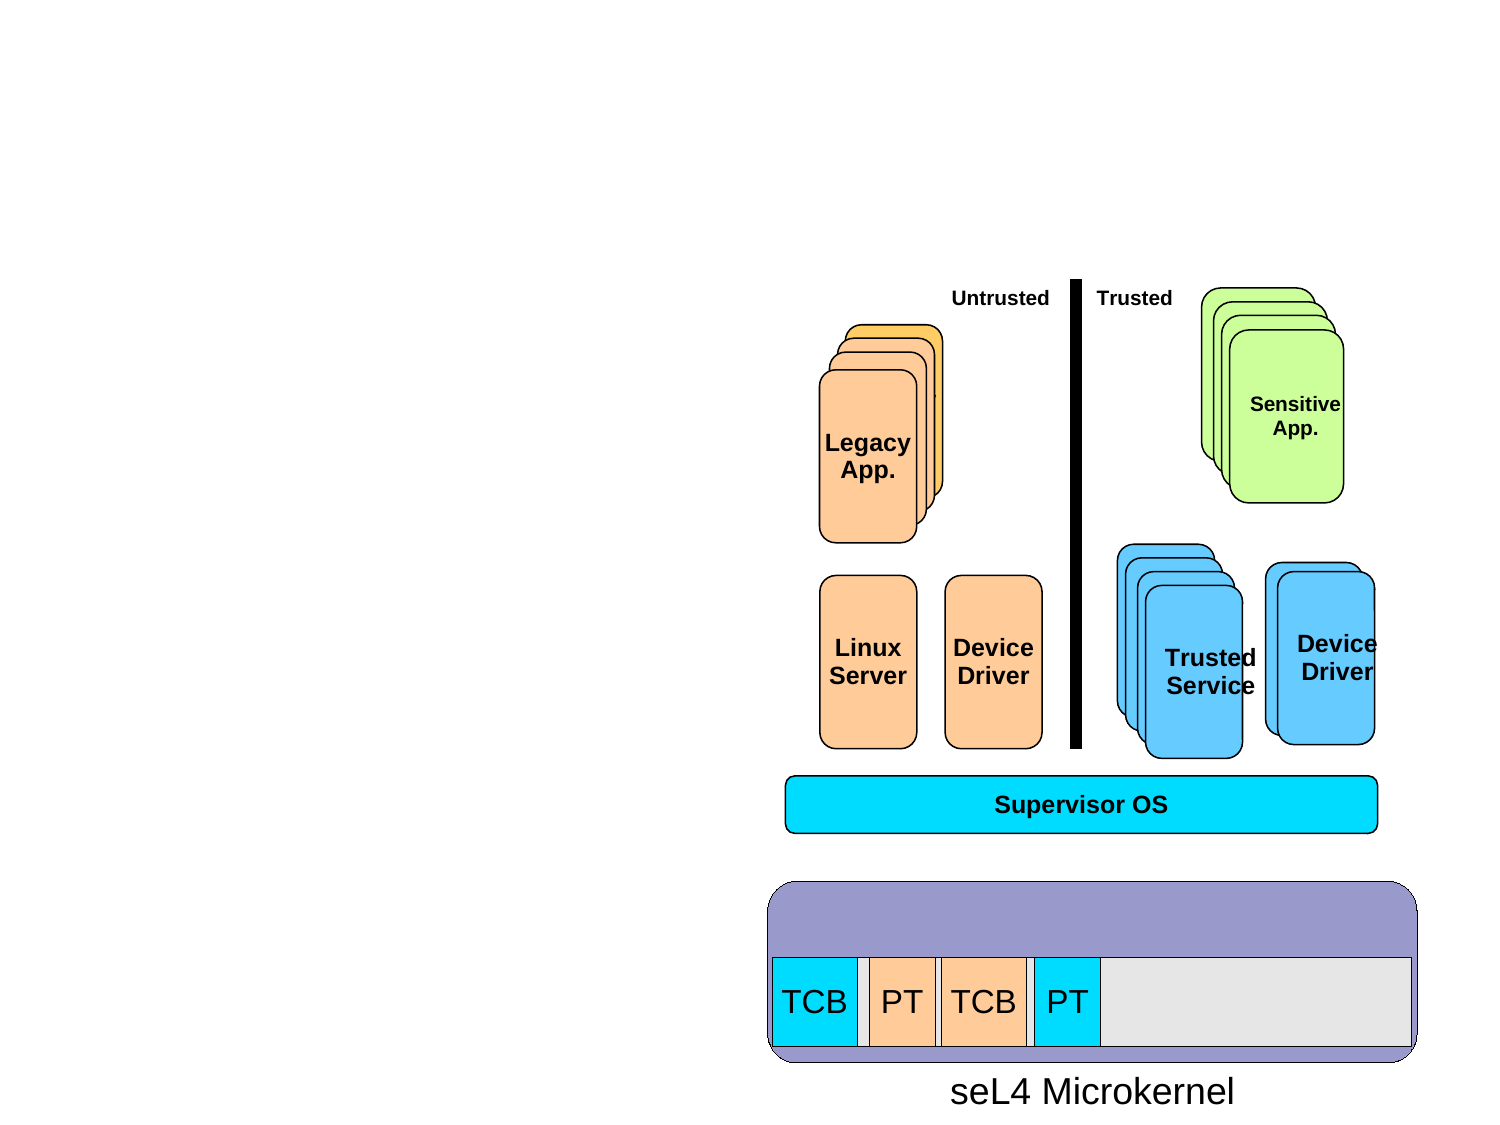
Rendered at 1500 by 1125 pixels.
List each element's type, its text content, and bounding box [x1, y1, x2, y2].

text_box Untrusted [922, 278, 1065, 318]
text_box TCB [772, 957, 858, 1047]
text_box [767, 881, 1418, 1063]
text_box Sensitive App. [1225, 287, 1315, 303]
text_box PT [869, 957, 936, 1047]
text_box TCB [941, 957, 1027, 1047]
text_box Trusted Service [1125, 557, 1223, 731]
text_box Supervisor OS [785, 775, 1378, 834]
text_box Device Driver [945, 575, 1043, 749]
text_box PT [1034, 957, 1101, 1047]
text_box Legacy App. [837, 338, 935, 509]
text_box Trusted Service [1117, 544, 1215, 715]
text_box Device Driver [1265, 562, 1361, 736]
text_box Sensitive App. [1213, 301, 1328, 471]
text_box Sensitive App. [1229, 329, 1344, 503]
text_box Legacy App. [829, 352, 927, 524]
text_box Linux Server [819, 575, 917, 749]
text_box Device Driver [1277, 571, 1375, 745]
text_box Sensitive App. [1201, 318, 1213, 460]
text_box Trusted [1081, 278, 1225, 318]
text_box Sensitive App. [1221, 315, 1336, 485]
text_box Trusted Service [1145, 585, 1243, 759]
text_box Legacy App. [819, 369, 917, 543]
text_box Legacy App. [845, 324, 943, 496]
text_box Trusted Service [1137, 571, 1235, 742]
text_box seL4 Microkernel [885, 1062, 1300, 1120]
